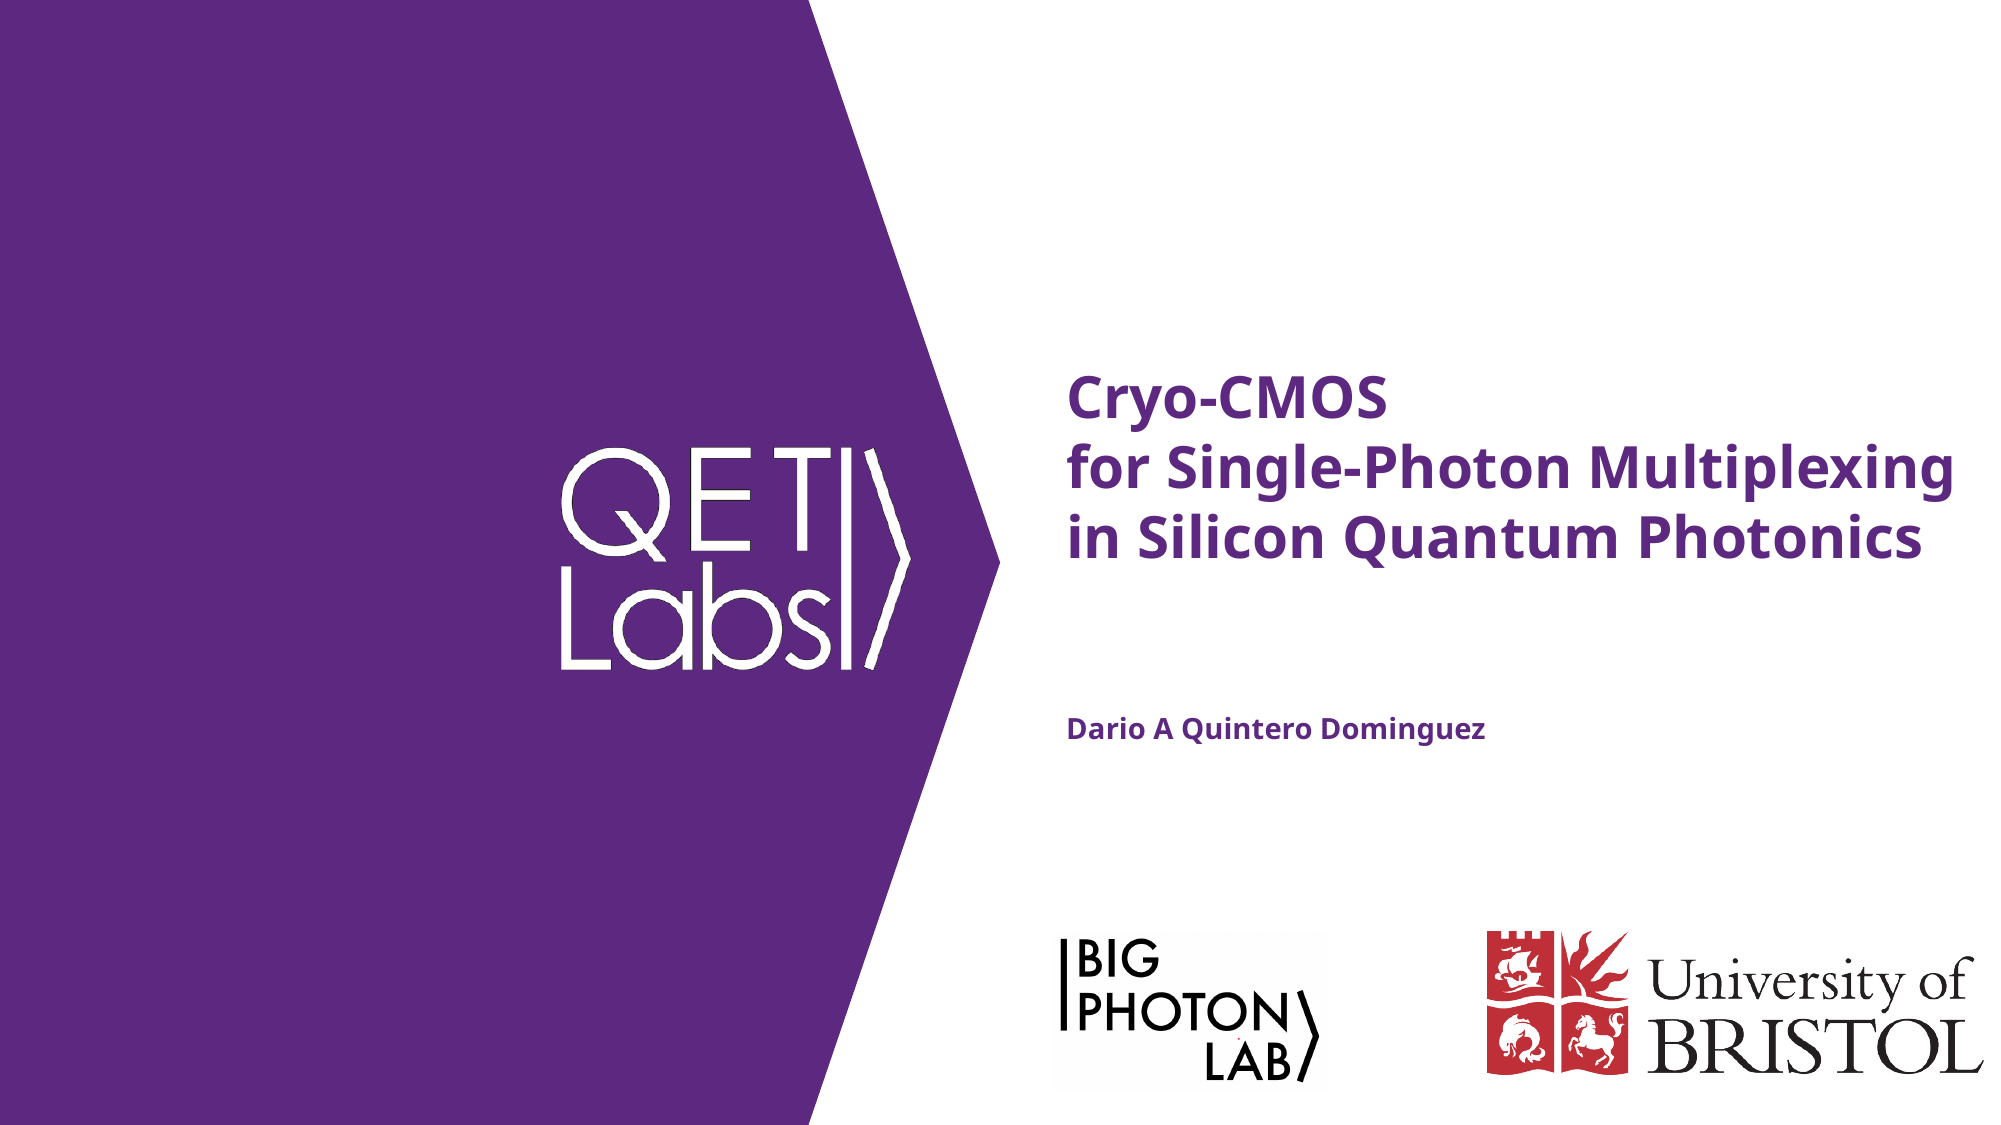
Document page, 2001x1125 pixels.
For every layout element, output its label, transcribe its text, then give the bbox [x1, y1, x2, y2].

text_box [0, 0, 929, 1125]
picture [1487, 931, 1984, 1075]
picture [522, 350, 946, 774]
picture [1051, 931, 1329, 1092]
text_box Dario A Quintero Dominguez [1051, 702, 1828, 788]
text_box Cryo-CMOS for Single-Photon Multiplexing in Silicon Quantum Photonics [1051, 352, 1984, 718]
text_box [946, 403, 1001, 722]
